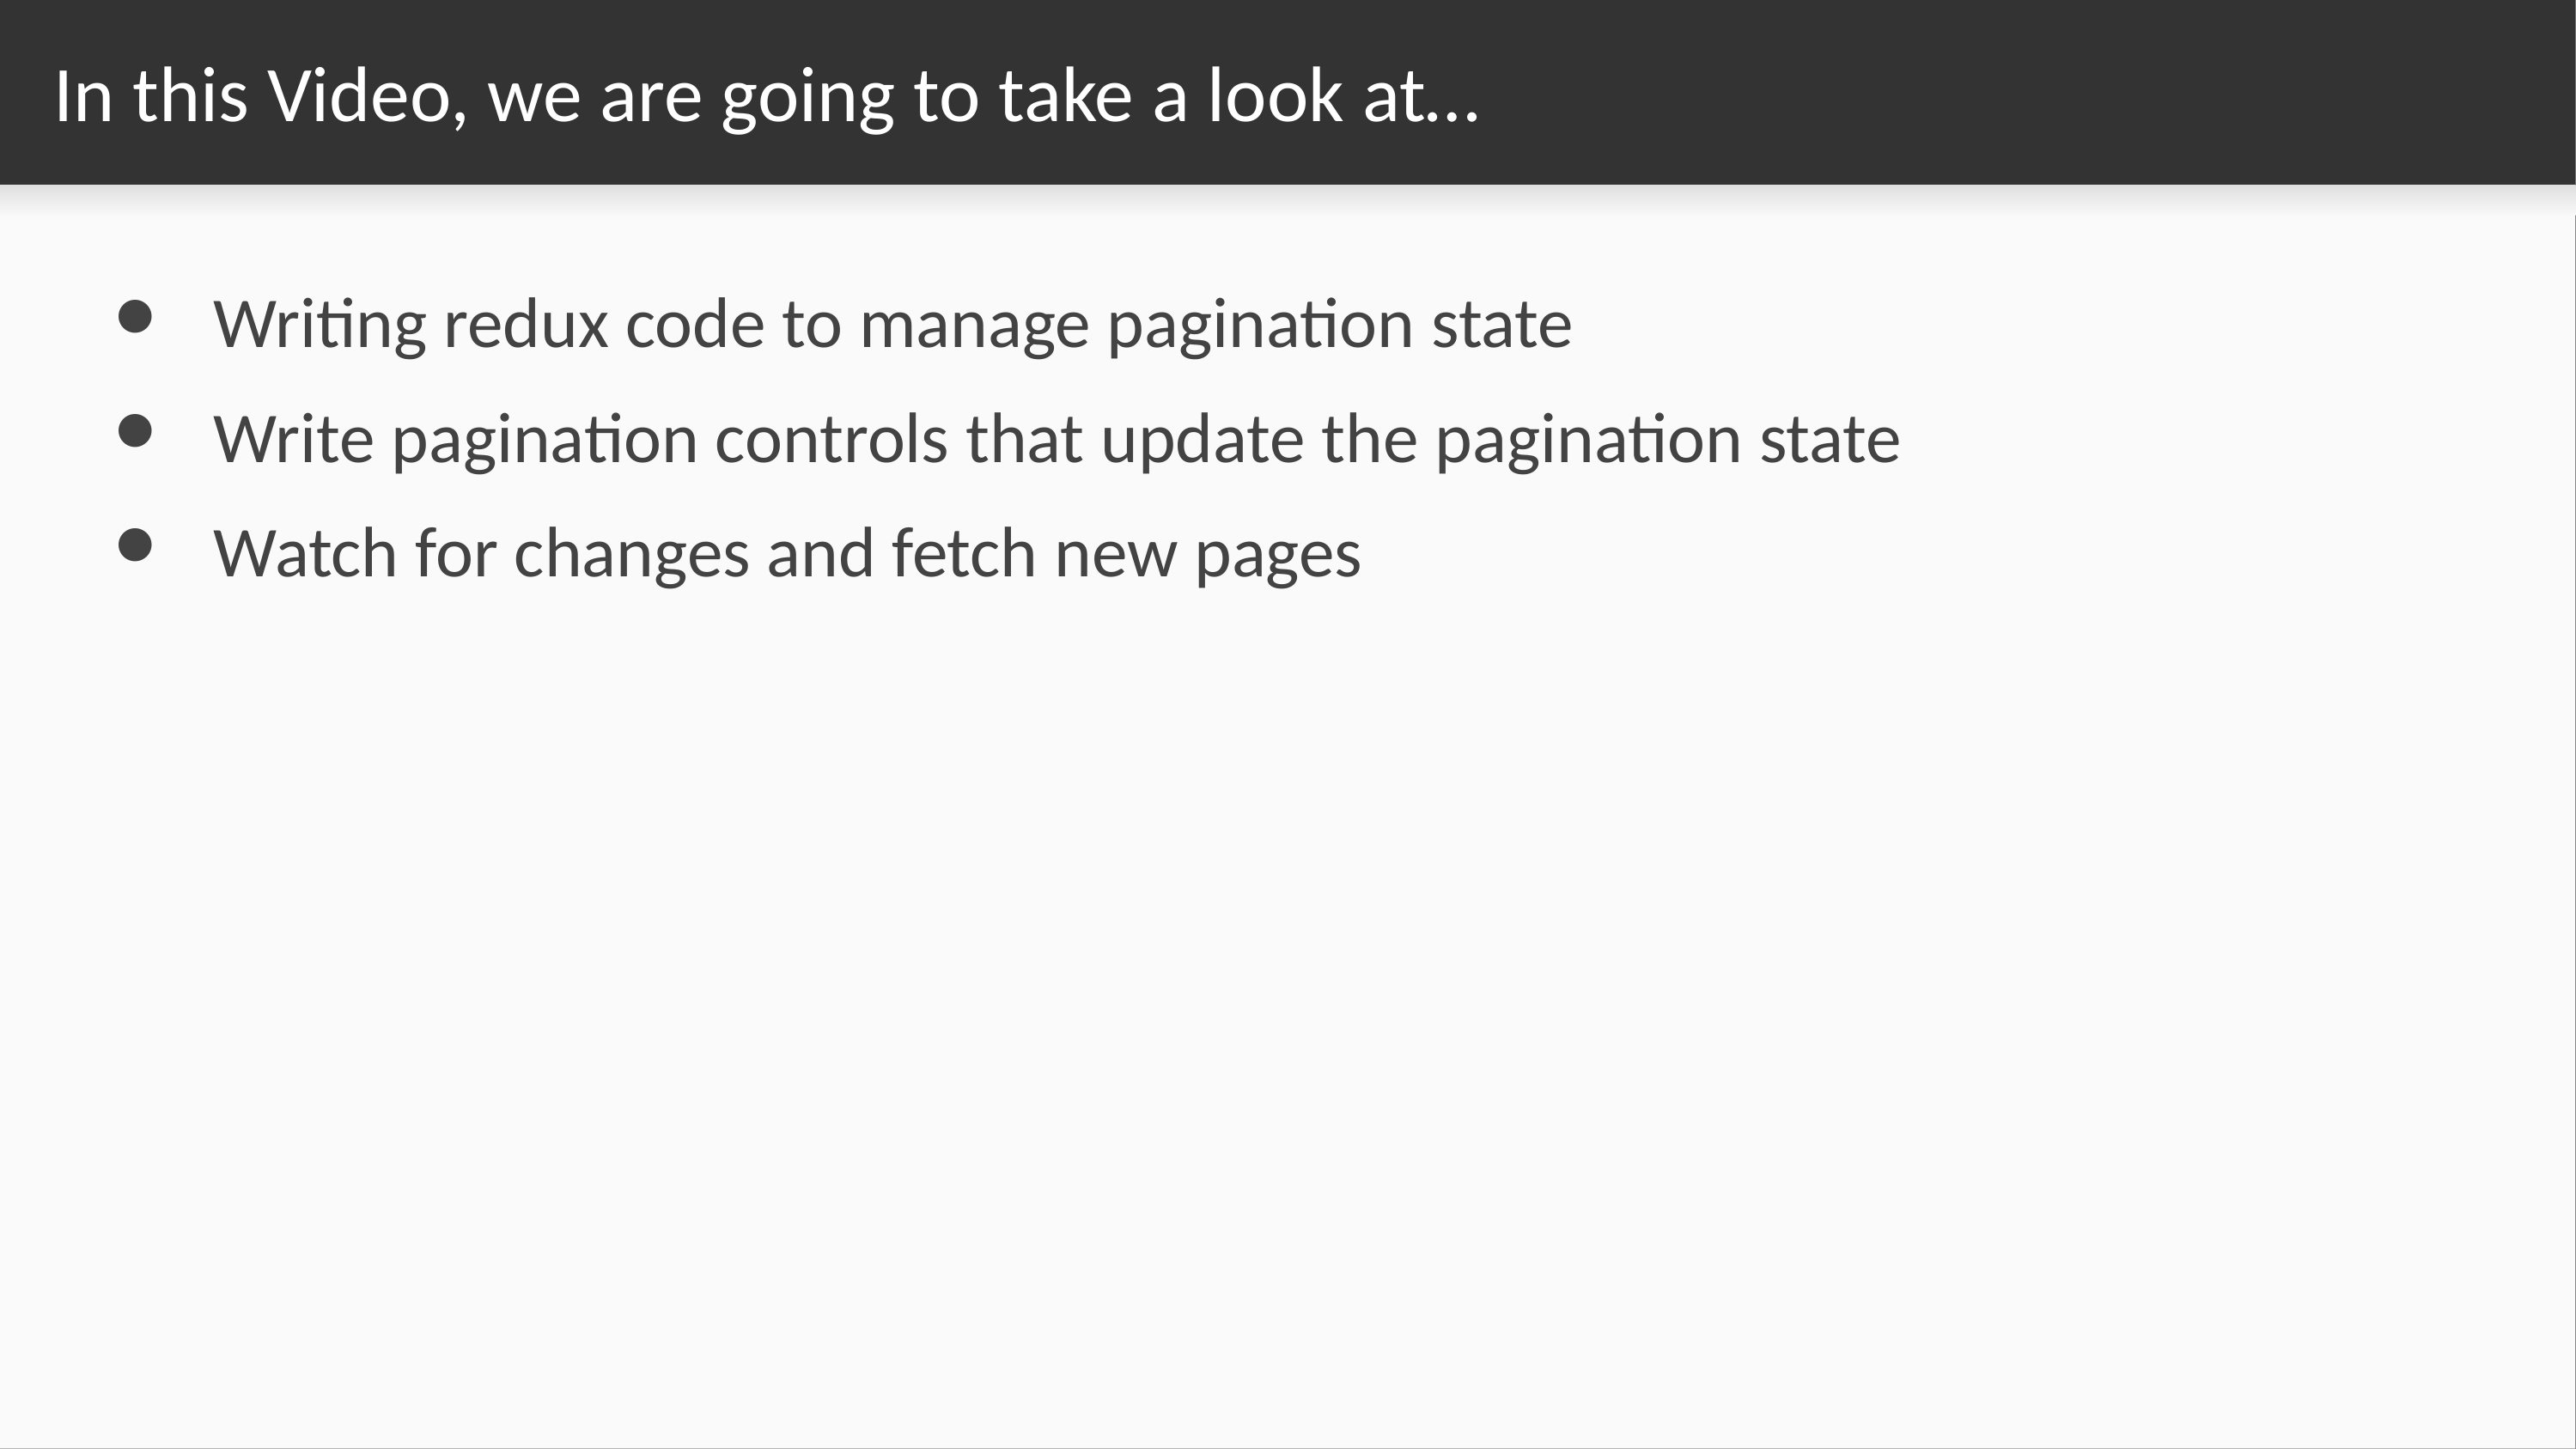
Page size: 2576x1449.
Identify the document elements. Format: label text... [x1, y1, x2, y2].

list Writing redux code to manage pagination state Write pagination controls that update the pagination state Watch for changes and fetch new pages [59, 250, 2514, 1384]
title In this Video, we are going to take a look at… [27, 4, 2514, 175]
